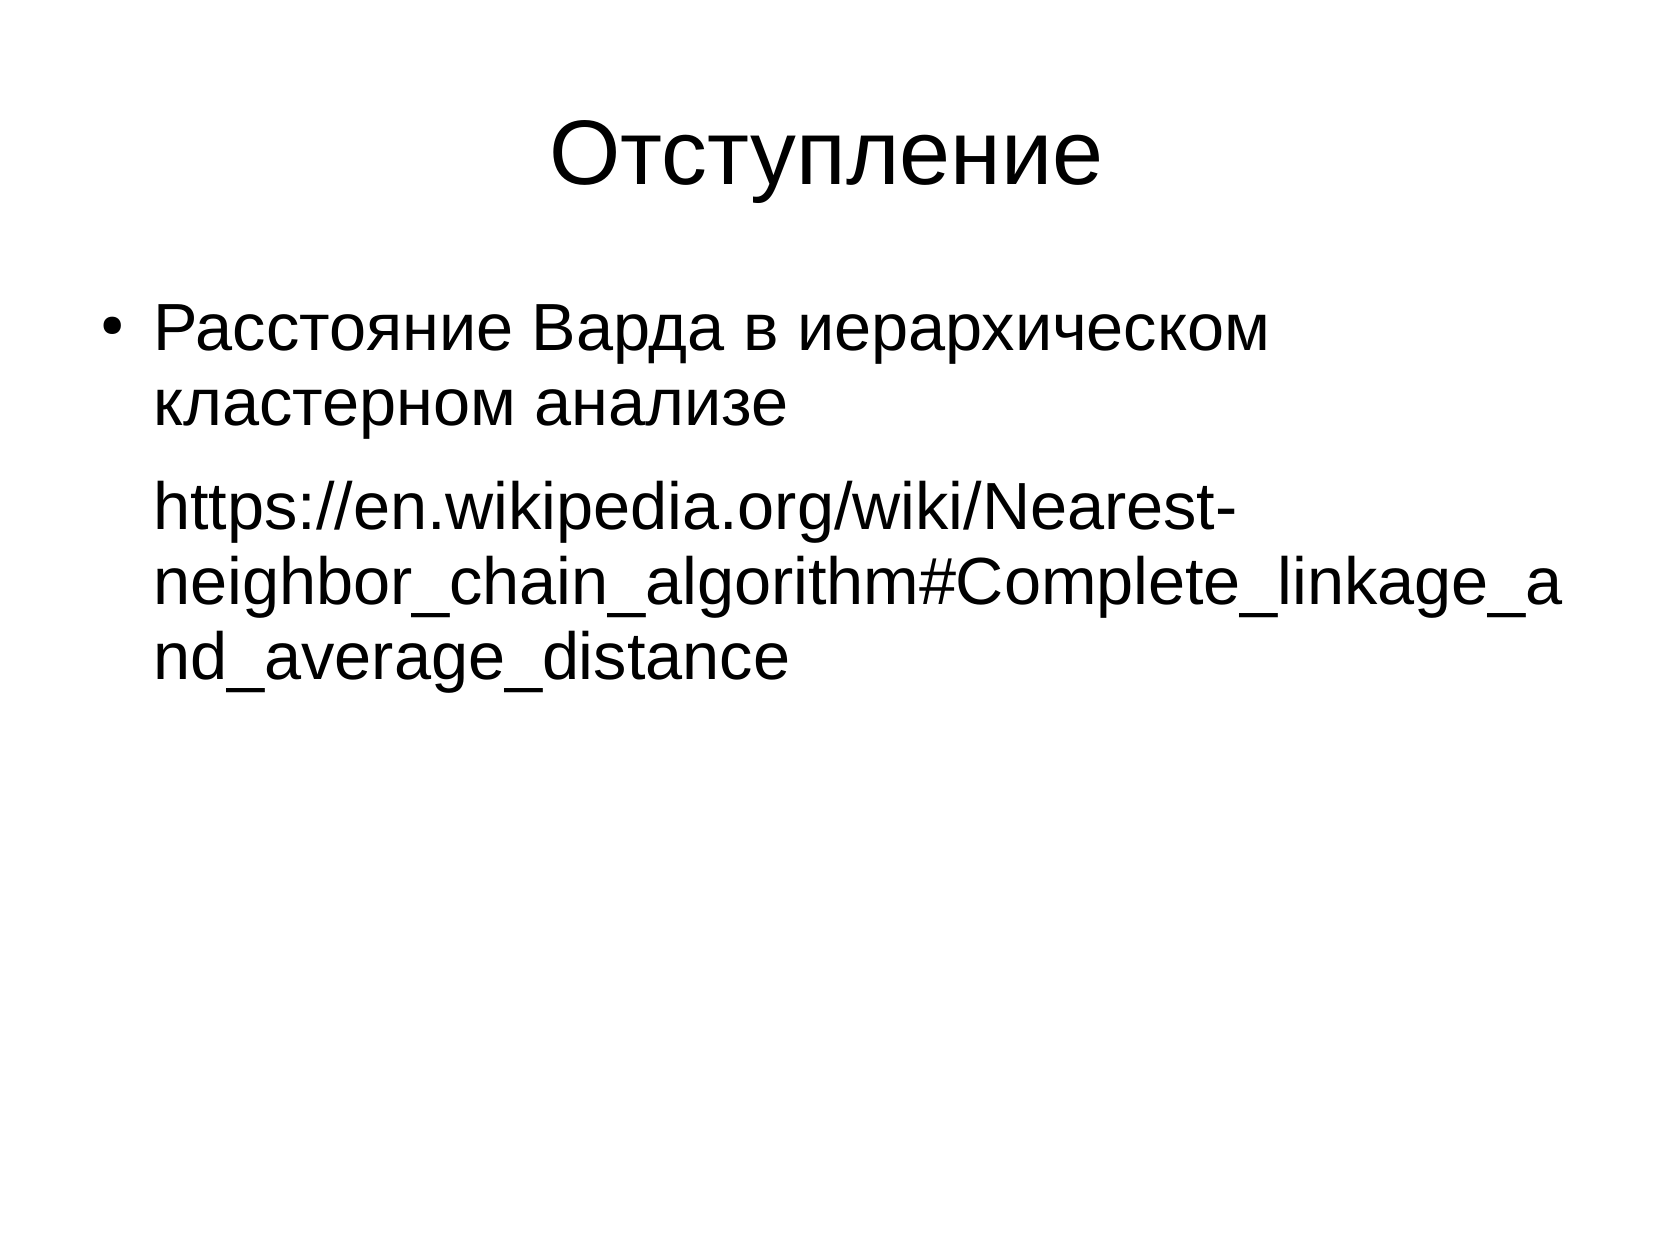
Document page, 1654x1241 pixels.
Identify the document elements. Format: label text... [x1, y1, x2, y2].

list Расстояние Варда в иерархическом кластерном анализе https://en.wikipedia.org/wiki/Nearest-neighbor_chain_algorithm#Complete_linkage_and_average_distance [82, 290, 1571, 1010]
title Отступление [82, 49, 1571, 257]
